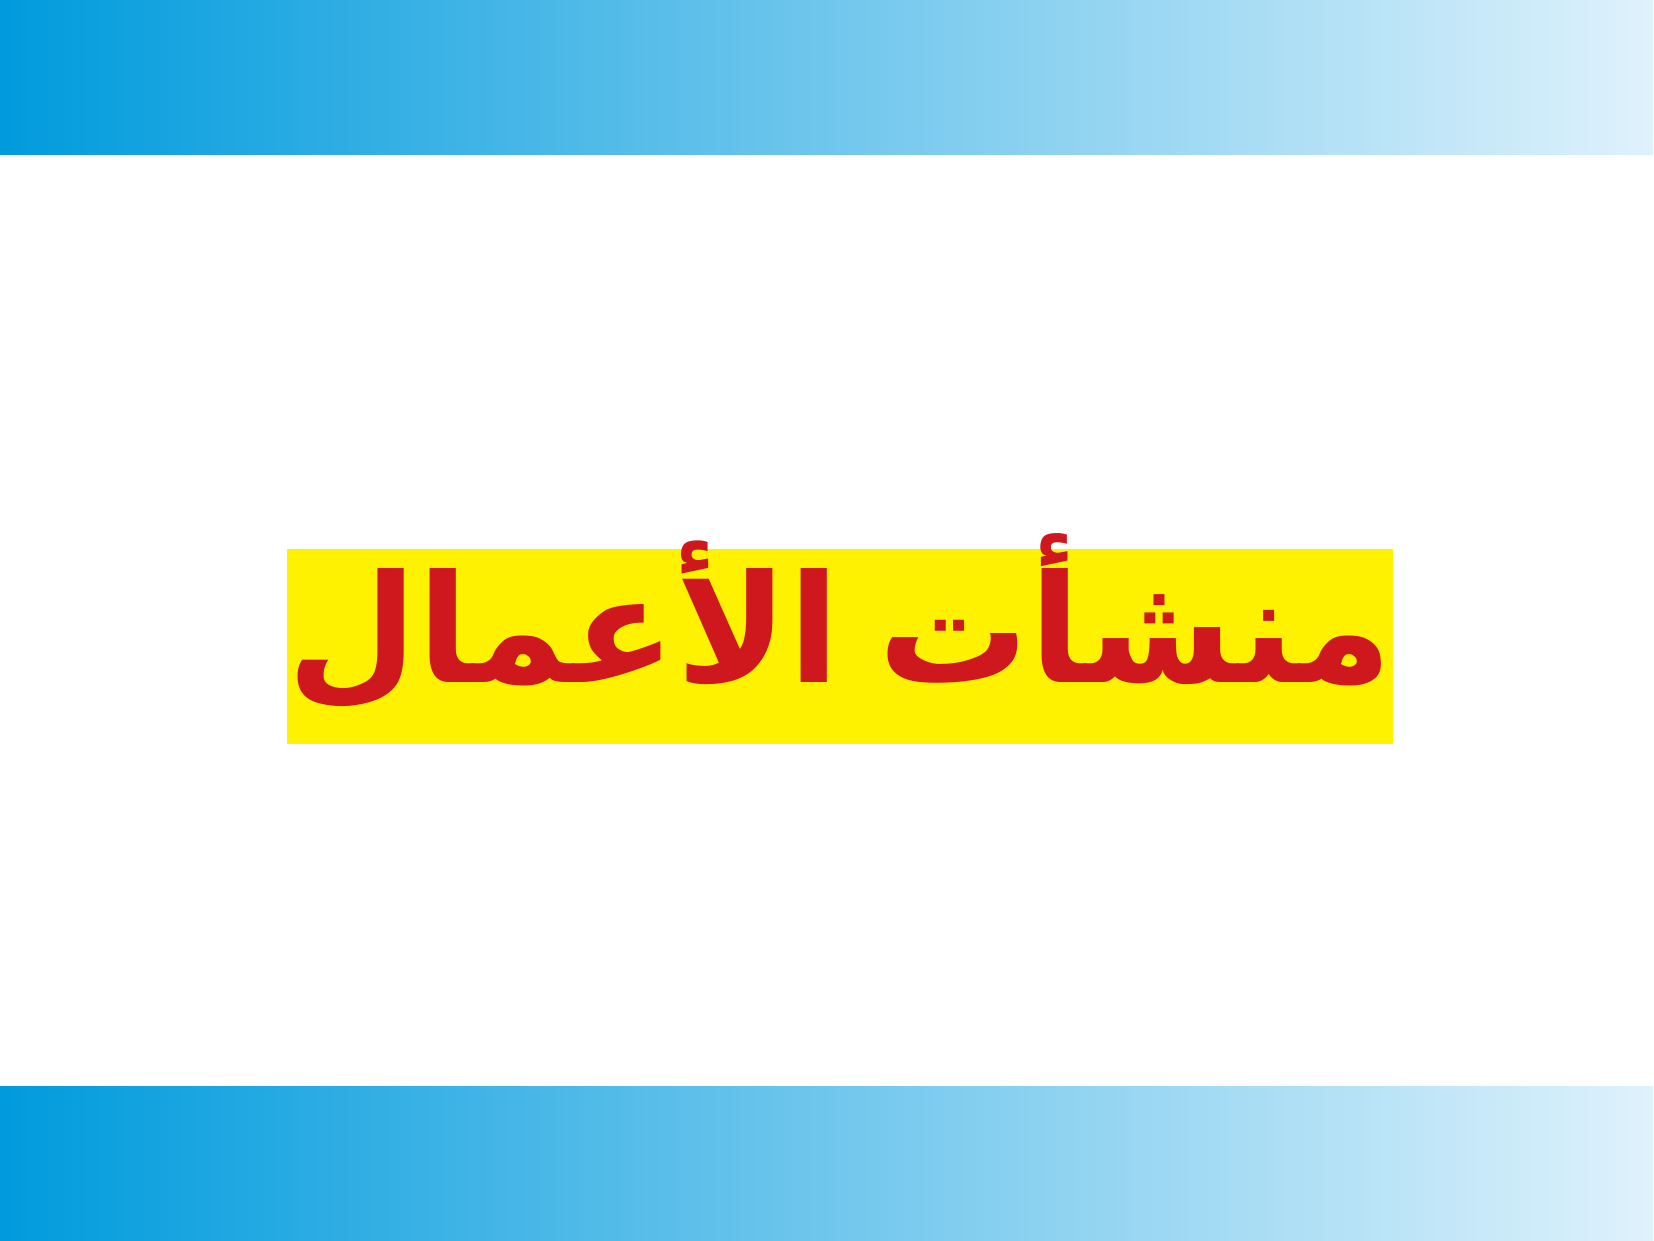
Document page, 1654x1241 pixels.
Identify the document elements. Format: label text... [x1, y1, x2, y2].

text_box منشأت الأعمال [270, 540, 1411, 753]
